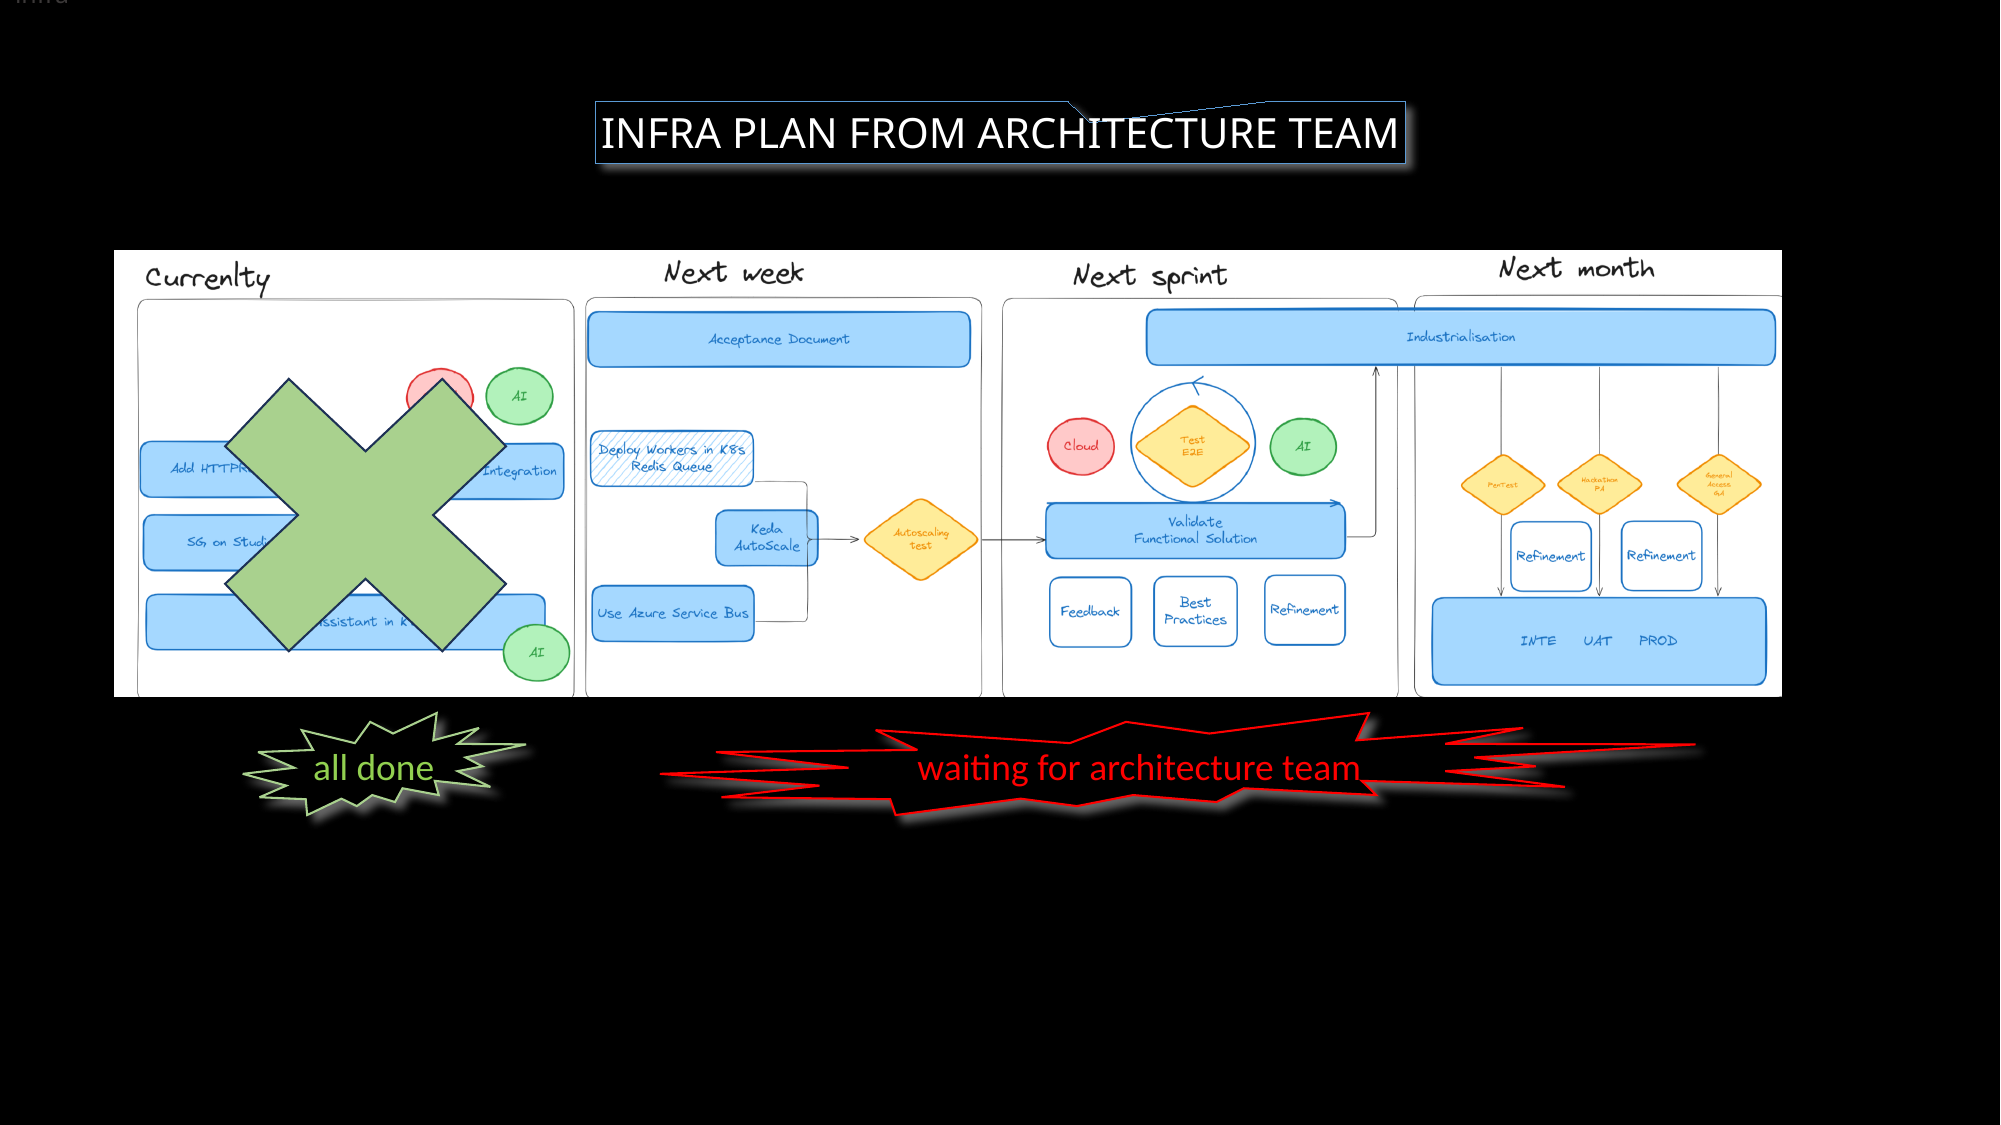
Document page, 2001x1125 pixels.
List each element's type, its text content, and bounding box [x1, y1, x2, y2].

text_box INFRA PLAN FROM ARCHITECTURE TEAM [595, 101, 1406, 164]
text_box [225, 378, 506, 652]
text_box waiting for architecture team [659, 713, 1696, 816]
text_box all done [242, 713, 527, 816]
picture [114, 250, 1782, 697]
